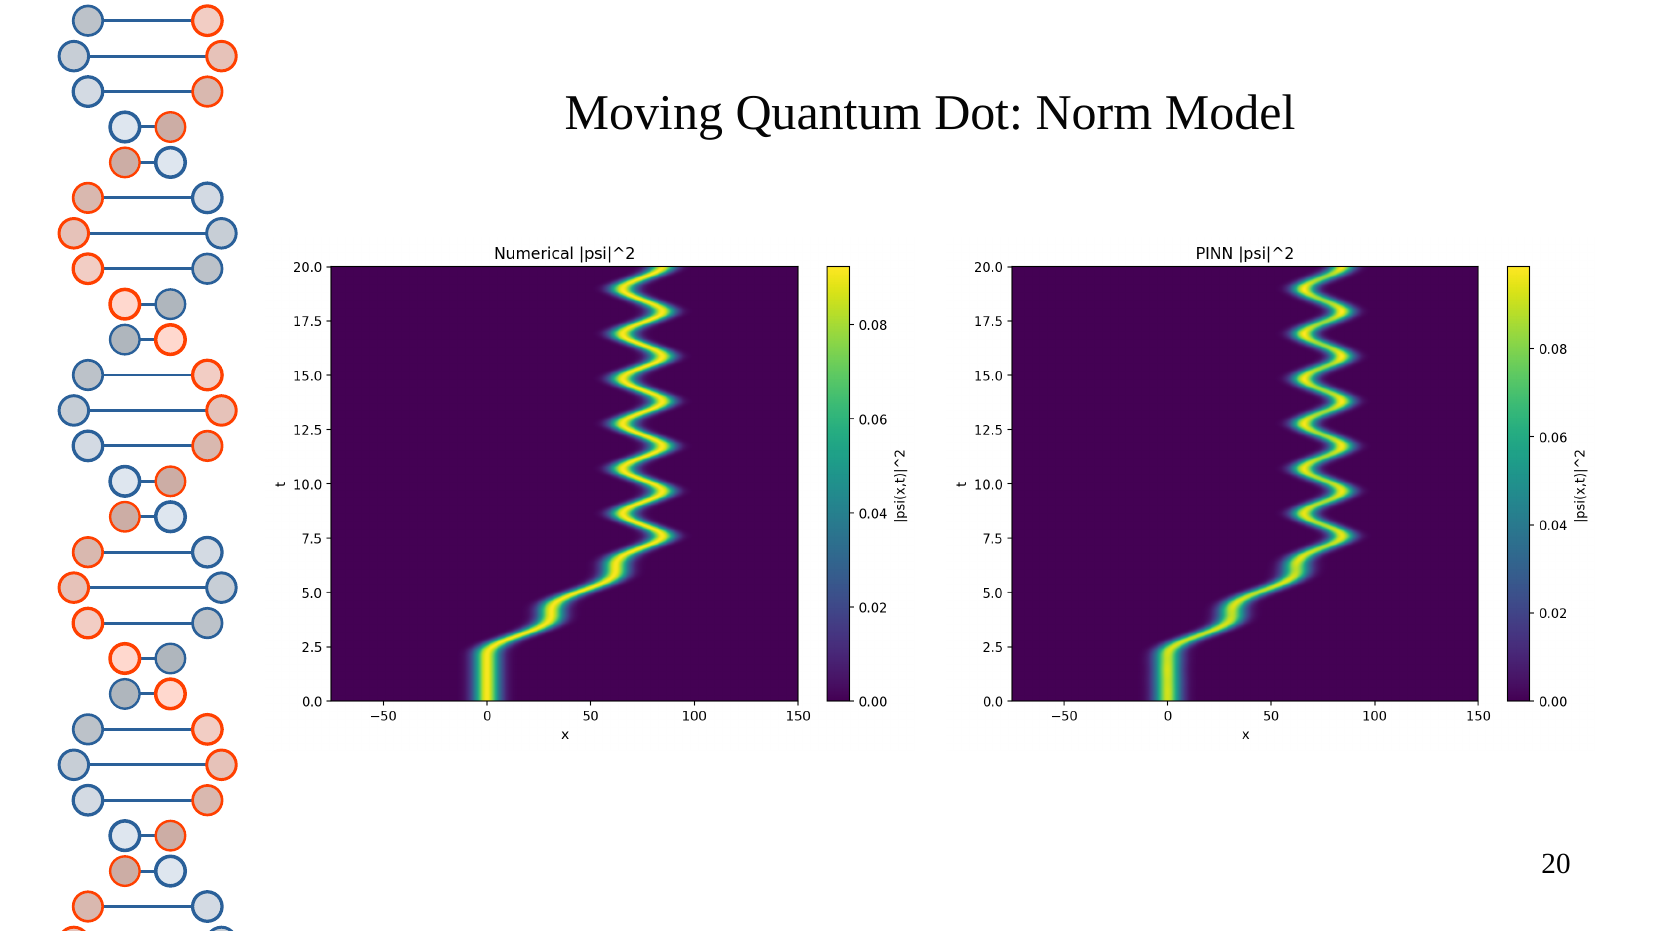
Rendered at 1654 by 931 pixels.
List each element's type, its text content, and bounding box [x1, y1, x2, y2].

title Moving Quantum Dot: Norm Model [265, 35, 1595, 189]
picture [946, 237, 1595, 751]
picture [265, 237, 915, 751]
